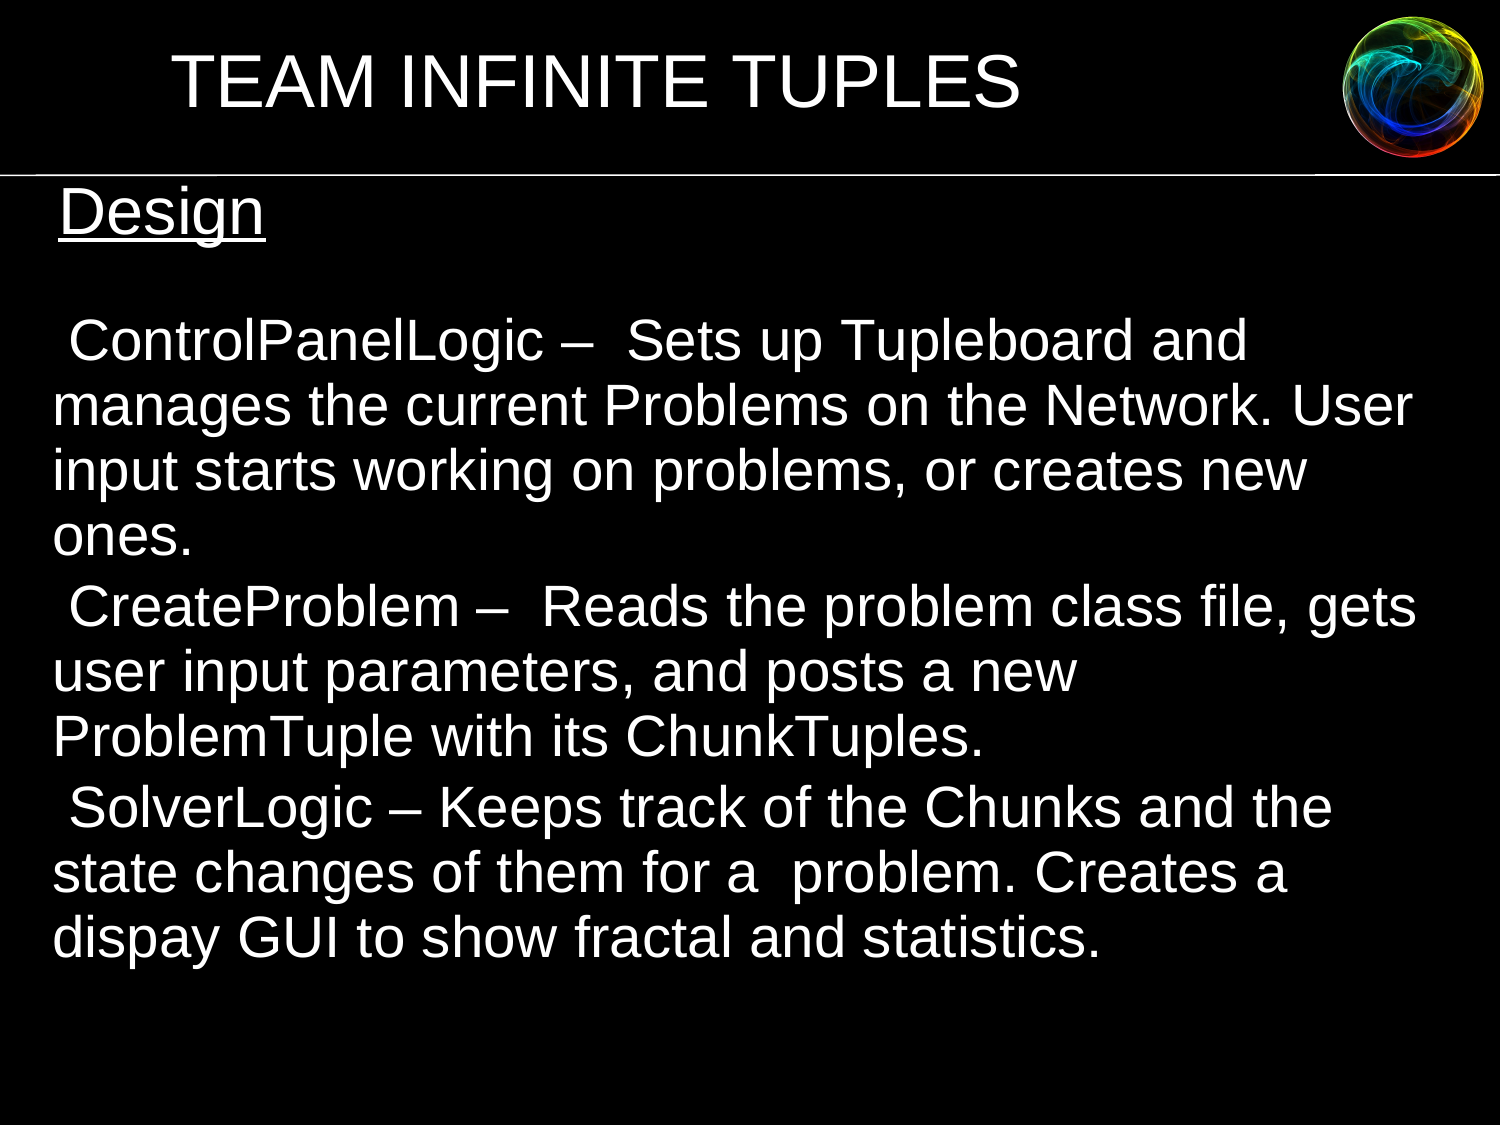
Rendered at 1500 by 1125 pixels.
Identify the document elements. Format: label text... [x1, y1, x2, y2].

text_box ControlPanelLogic – Sets up Tupleboard and manages the current Problems on the Network. User input starts working on problems, or creates new ones. CreateProblem – Reads the problem class file, gets user input parameters, and posts a new ProblemTuple with its ChunkTuples. SolverLogic – Keeps track of the Chunks and the state changes of them for a problem. Creates a dispay GUI to show fractal and statistics. [37, 299, 1463, 1051]
text_box TEAM INFINITE TUPLES [0, 37, 1188, 131]
text_box Design [37, 187, 301, 278]
picture [1325, 0, 1500, 174]
